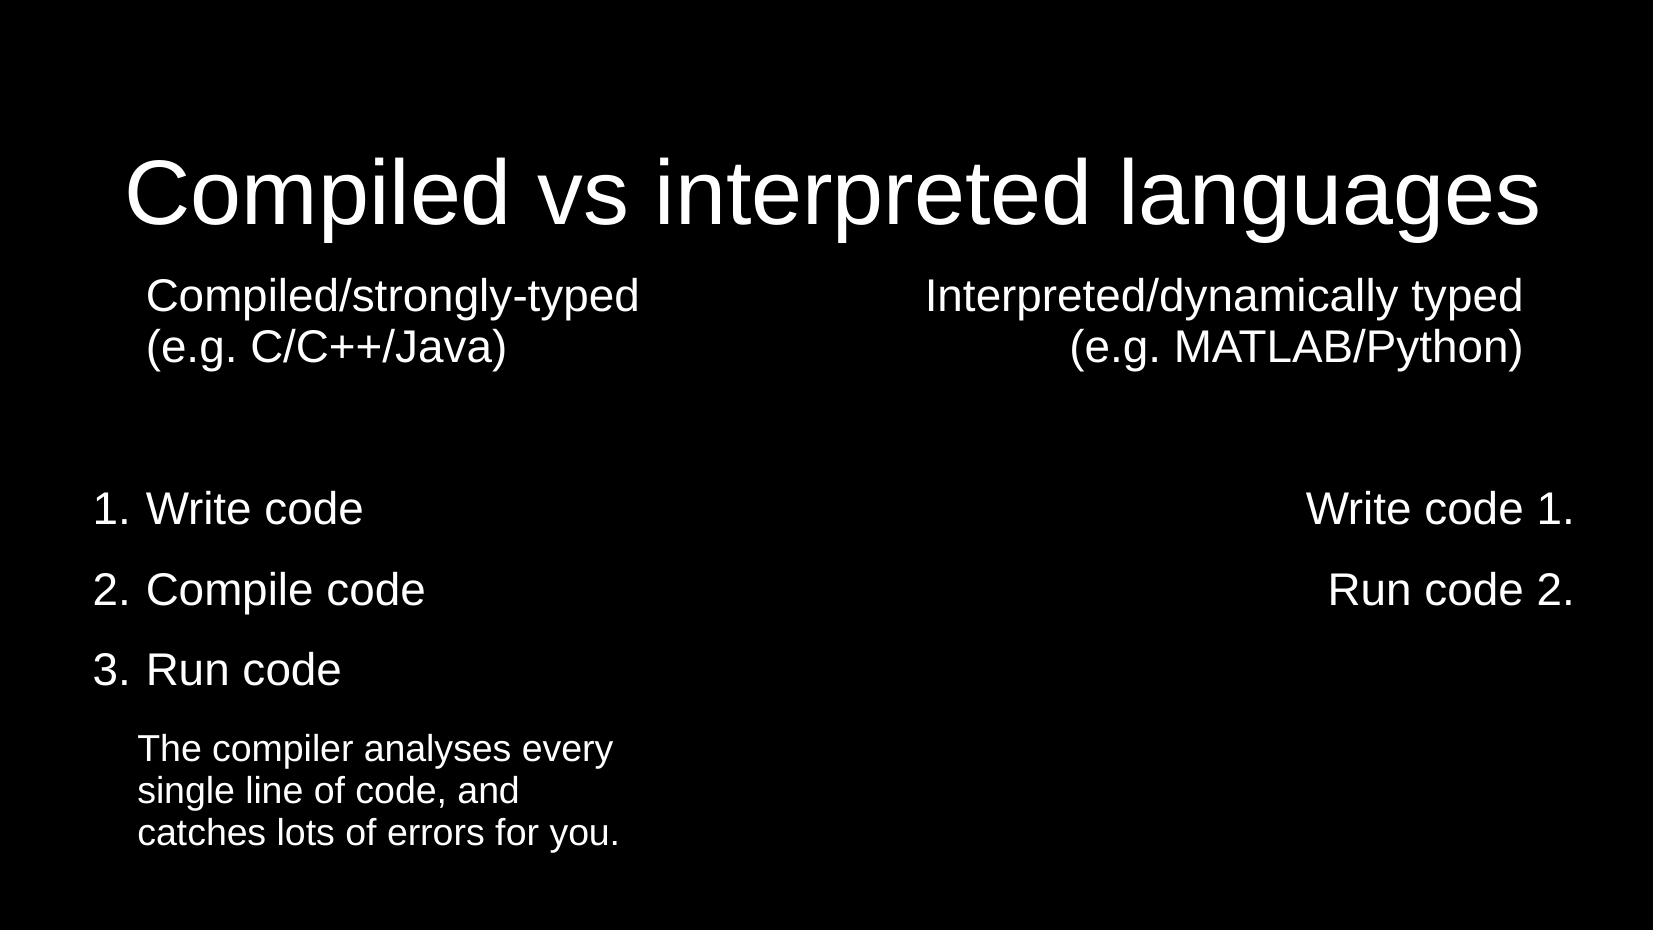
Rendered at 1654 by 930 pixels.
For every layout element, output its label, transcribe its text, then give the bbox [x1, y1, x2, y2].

list Interpreted/dynamically typed (e.g. MATLAB/Python) Write code 1. Run code 2. [840, 269, 1576, 871]
text_box The compiler analyses every single line of code, and catches lots of errors for you. [122, 720, 669, 916]
title Compiled vs interpreted languages [90, 114, 1578, 270]
list Compiled/strongly-typed (e.g. C/C++/Java) Write code Compile code Run code [75, 269, 811, 871]
